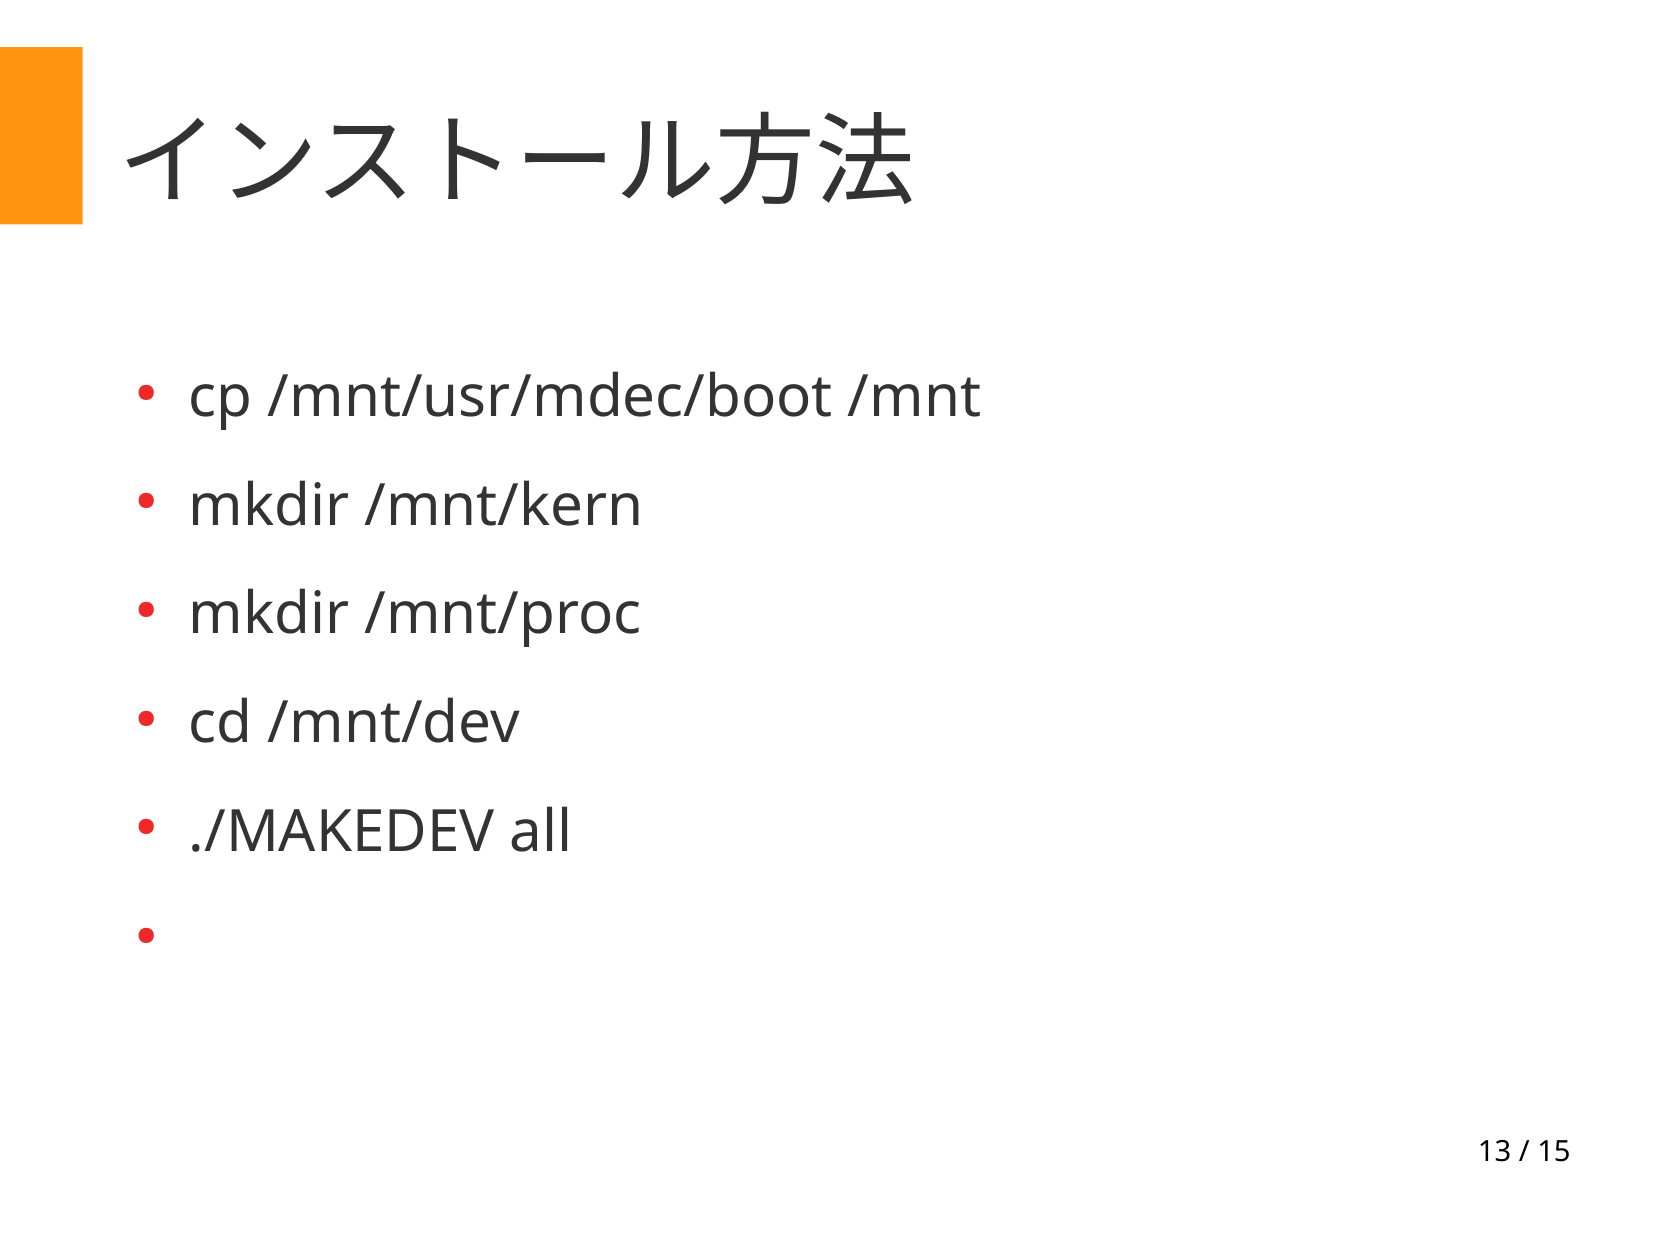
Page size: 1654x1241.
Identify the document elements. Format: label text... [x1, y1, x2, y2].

title インストール方法 [118, 49, 1571, 257]
list cp /mnt/usr/mdec/boot /mnt mkdir /mnt/kern mkdir /mnt/proc cd /mnt/dev ./MAKEDEV all [118, 354, 1536, 1074]
